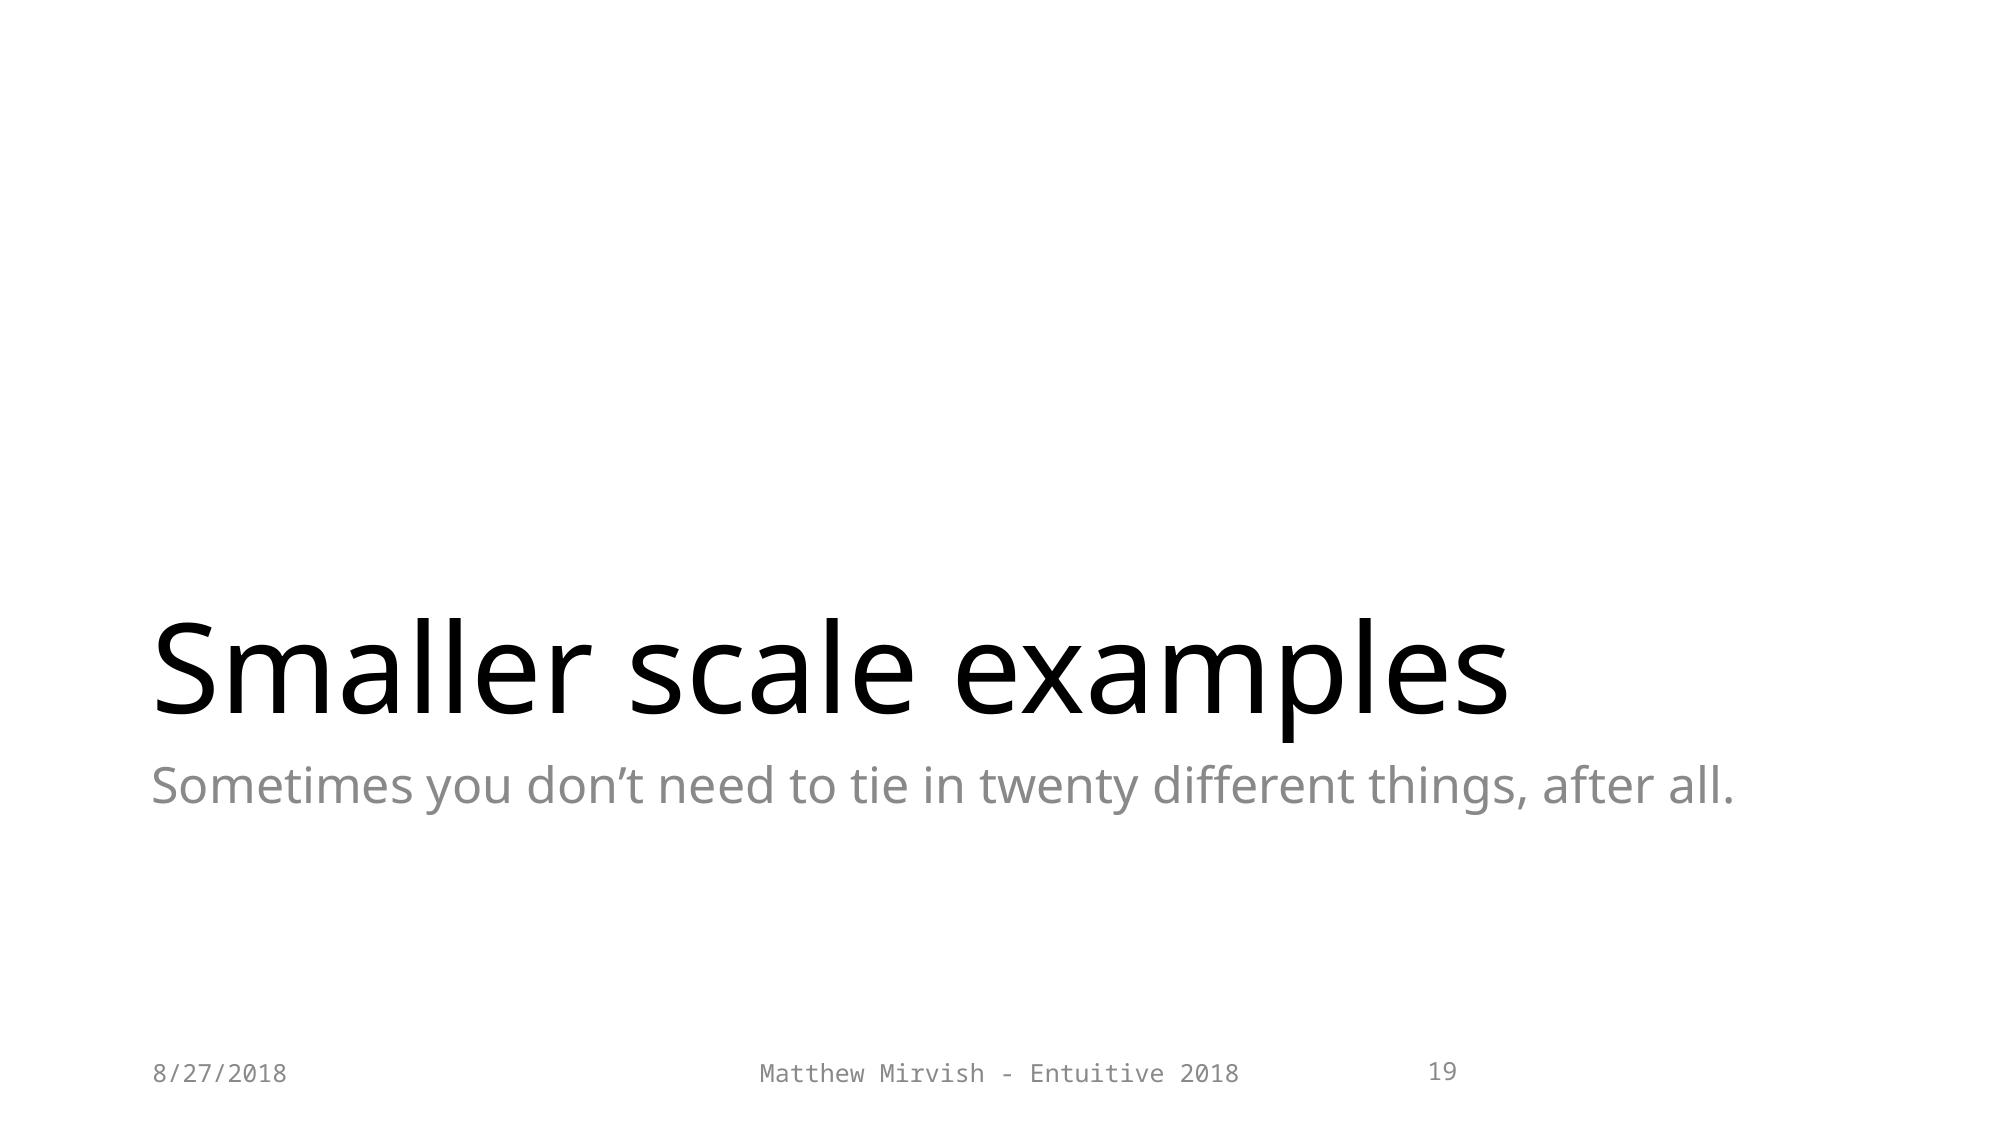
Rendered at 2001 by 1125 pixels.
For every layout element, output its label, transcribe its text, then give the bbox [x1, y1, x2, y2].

text_box 19 [1412, 1042, 1863, 1103]
list Sometimes you don’t need to tie in twenty different things, after all. [136, 752, 1862, 999]
text_box 8/27/2018 [137, 1042, 588, 1103]
text_box Matthew Mirvish - Entuitive 2018 [662, 1042, 1338, 1103]
title Smaller scale examples [136, 280, 1862, 749]
